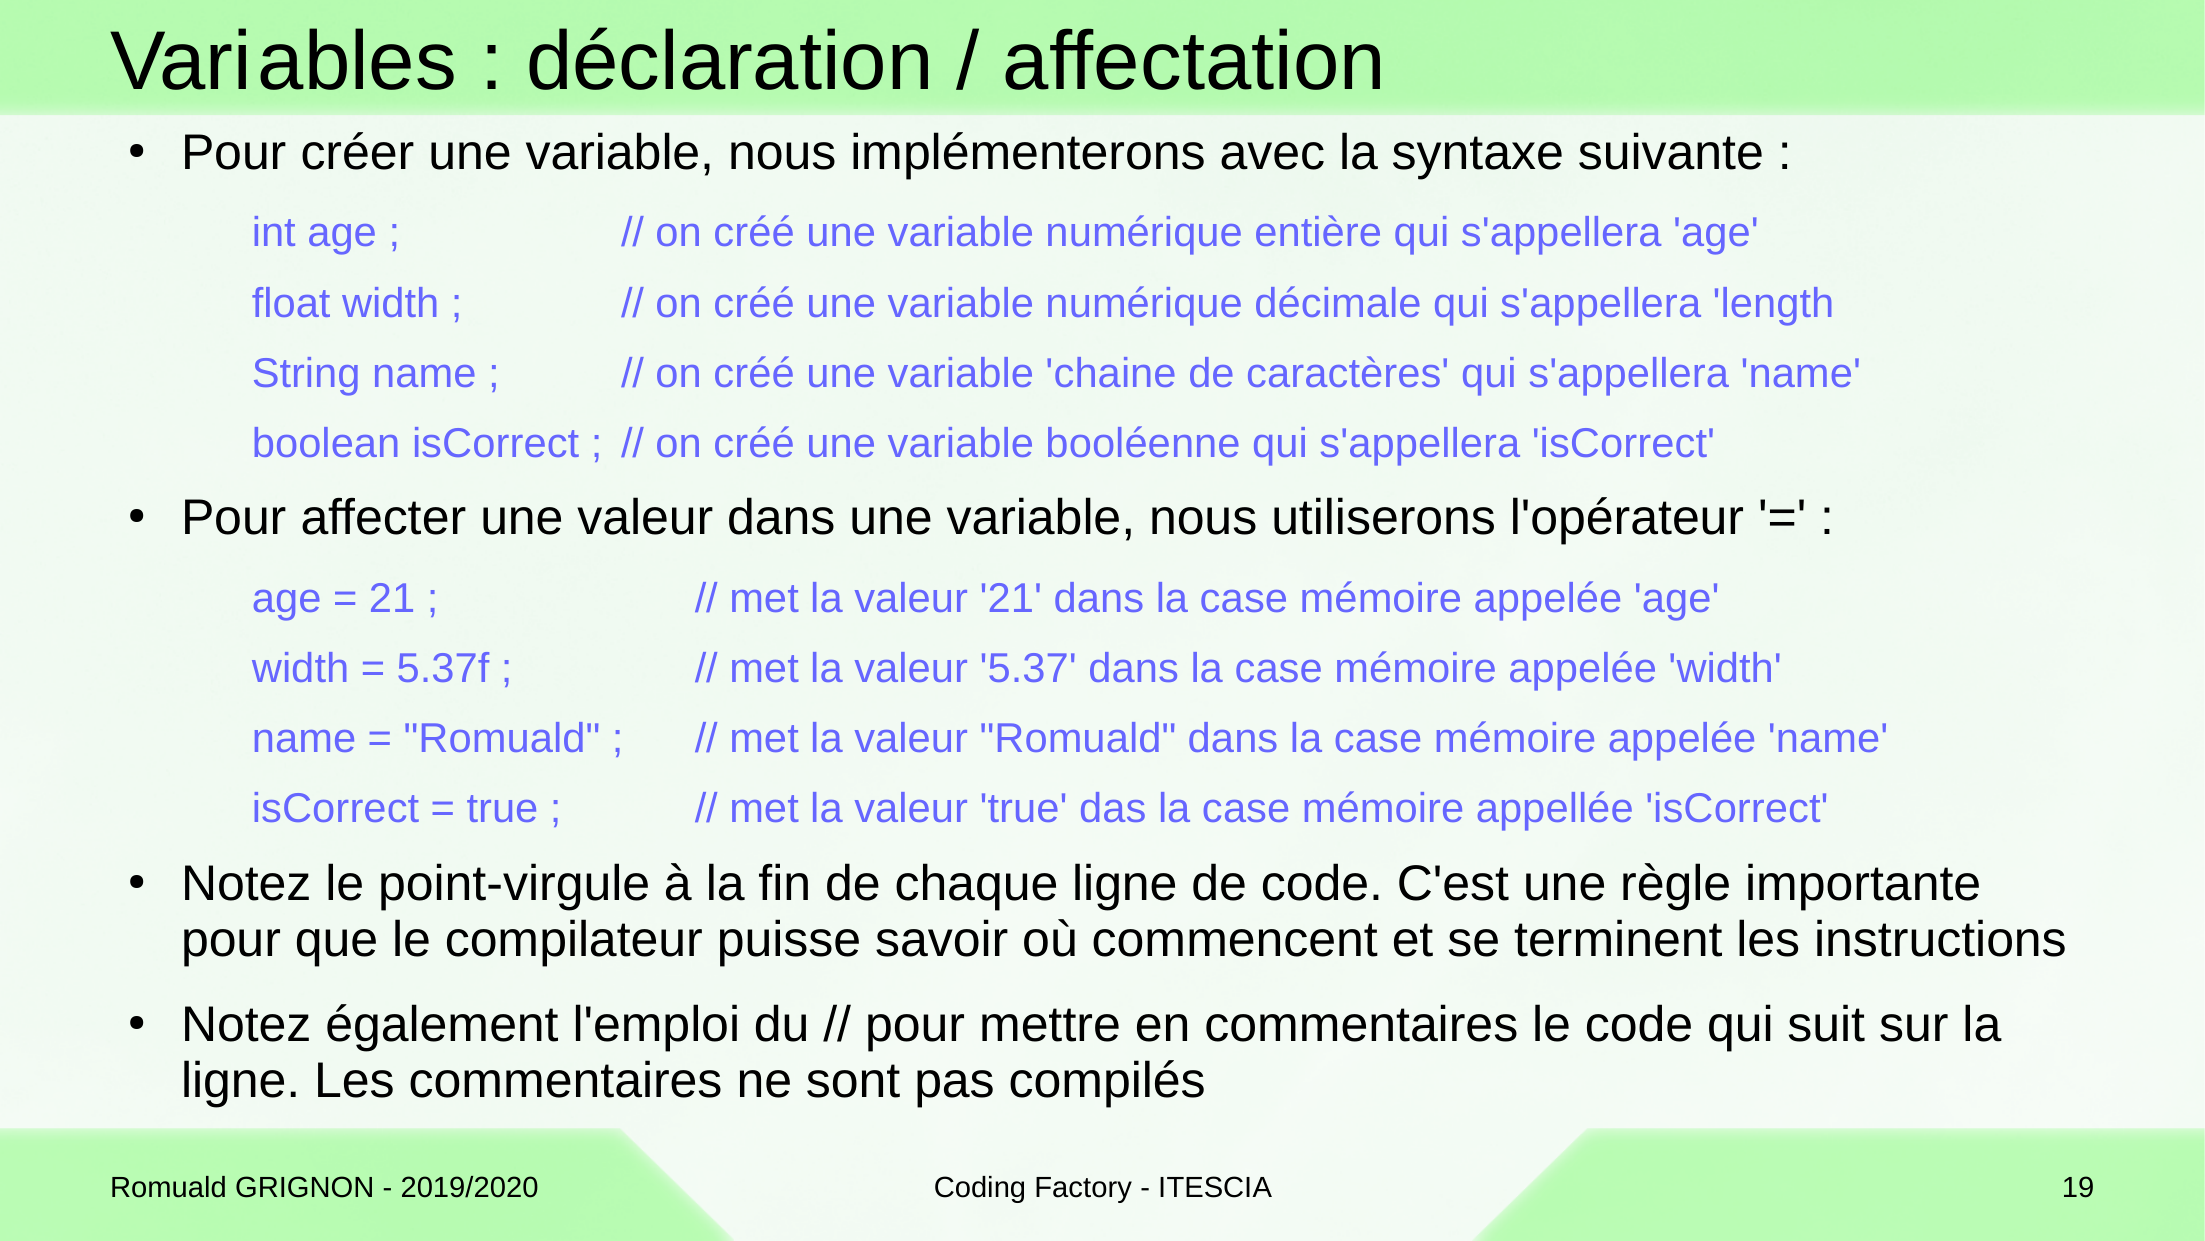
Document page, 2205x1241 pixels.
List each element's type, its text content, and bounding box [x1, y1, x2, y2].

picture [0, 0, 2205, 1241]
title Vari ables : déclaration / affectation [110, 49, 2095, 194]
list Pour créer une variable, nous implémenterons avec la syntaxe suivante : int age ; // on créé une variable numérique entière qui s'appellera 'age' float width ; // on créé une variable numérique décimale qui s'appellera 'length String name ; // on créé une variable 'chaine de caractères' qui s'appellera 'name' boolean isCorrect ; // on créé une variable booléenne qui s'appellera 'isCorrect' Pour affecter une valeur dans une variable, nous utiliserons l'opérateur '=' : age = 21 ; // met la valeur '21' dans la case mémoire appelée 'age' width = 5.37f ; // met la valeur '5.37' dans la case mémoire appelée 'width' name = "Romuald" ; // met la valeur "Romuald" dans la case mémoire appelée 'name' isCorrect = true ; // met la valeur 'true' das la case mémoire appellée 'isCorrect' Notez le point-virgule à la fin de chaque ligne de code. C'est une règle importante pour que le compilateur puisse savoir où commencent et se terminent les instructions Notez également l'emploi du // pour mettre en commentaires le code qui suit sur la ligne. Les commentaires ne sont pas compilés [110, 194, 2095, 1196]
